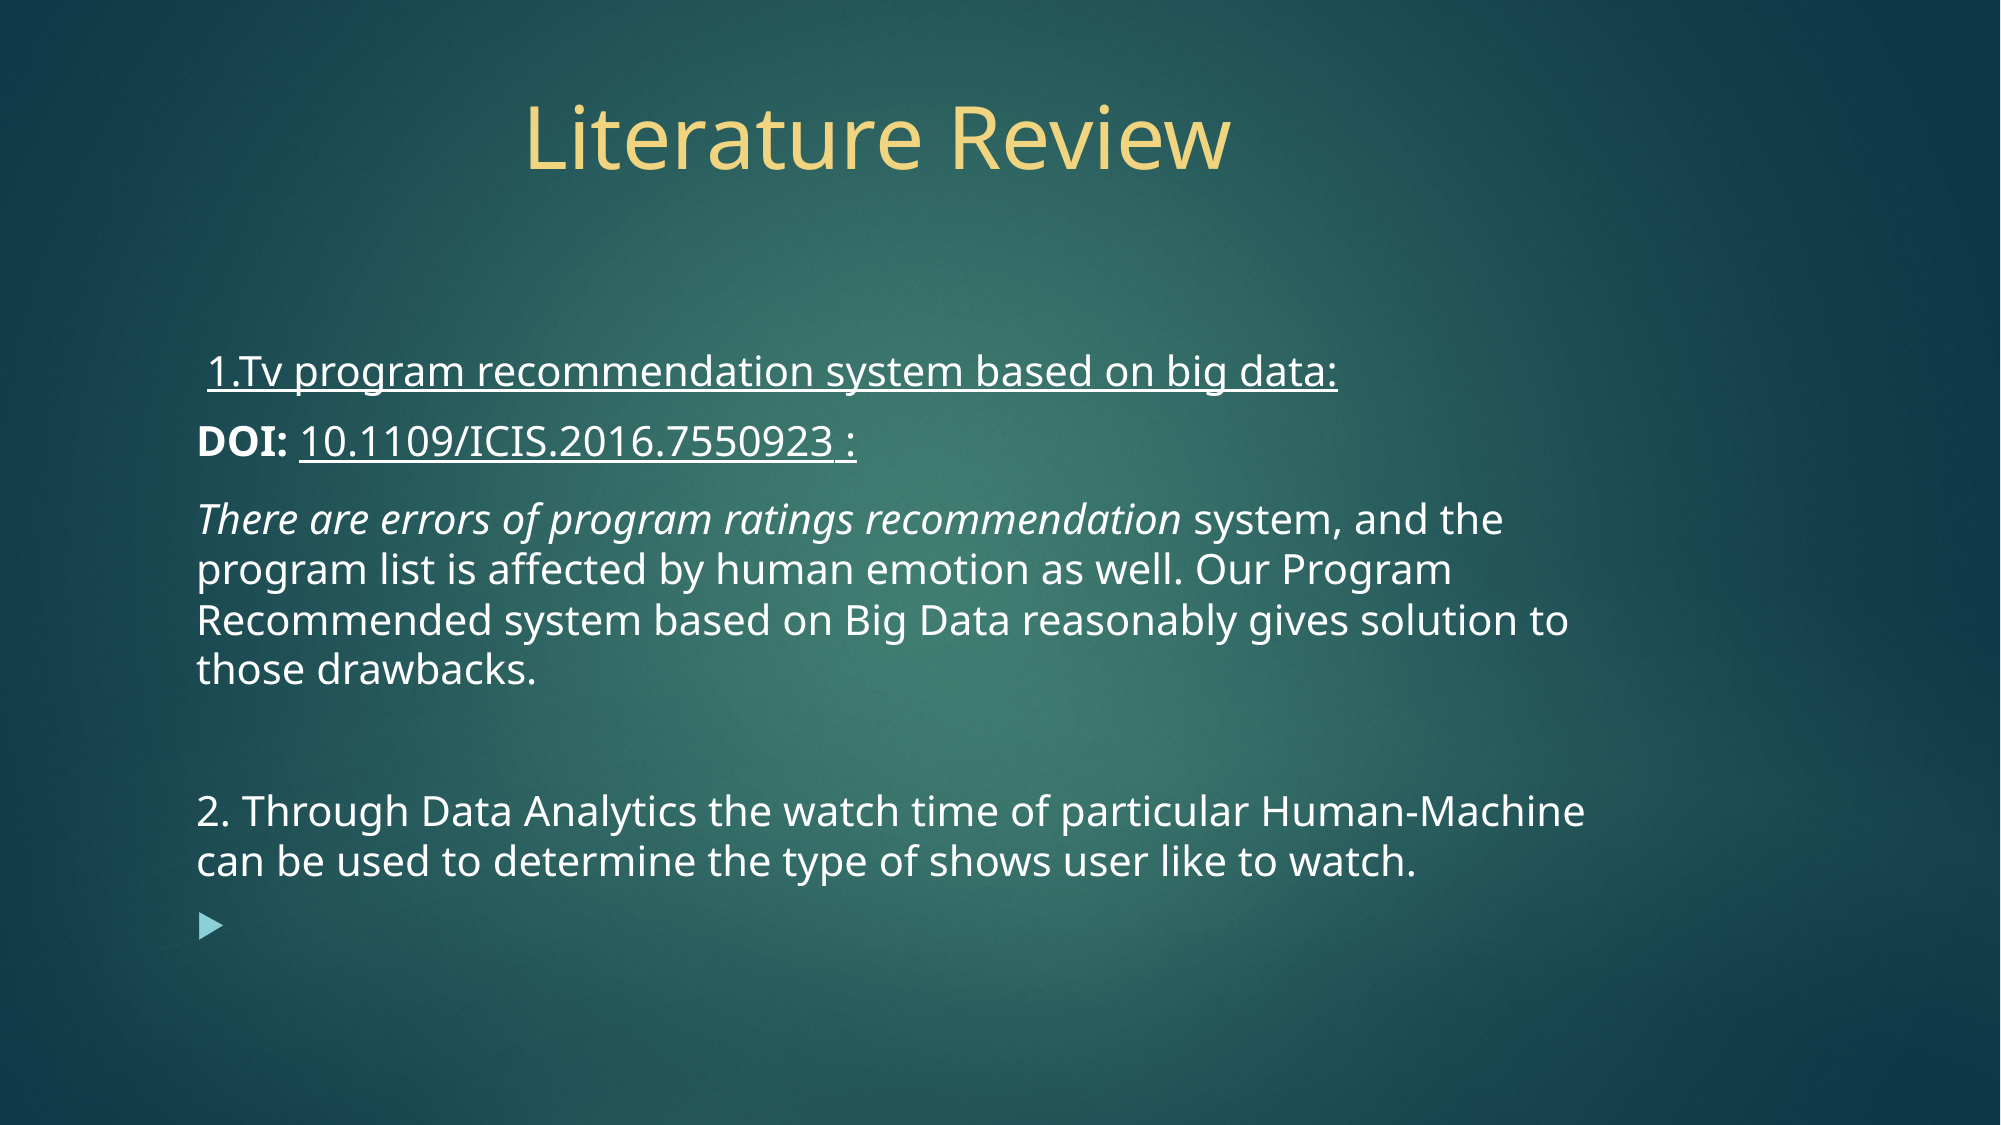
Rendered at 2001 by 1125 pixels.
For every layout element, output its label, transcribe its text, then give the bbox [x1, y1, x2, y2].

list 1.Tv program recommendation system based on big data: DOI: 10.1109/ICIS.2016.7550923 : There are errors of program ratings recommendation system, and the program list is affected by human emotion as well. Our Program Recommended system based on Big Data reasonably gives solution to those drawbacks. 2. Through Data Analytics the watch time of particular Human-Machine can be used to determine the type of shows user like to watch. [181, 336, 1649, 1026]
title Literature Review [106, 74, 1649, 305]
